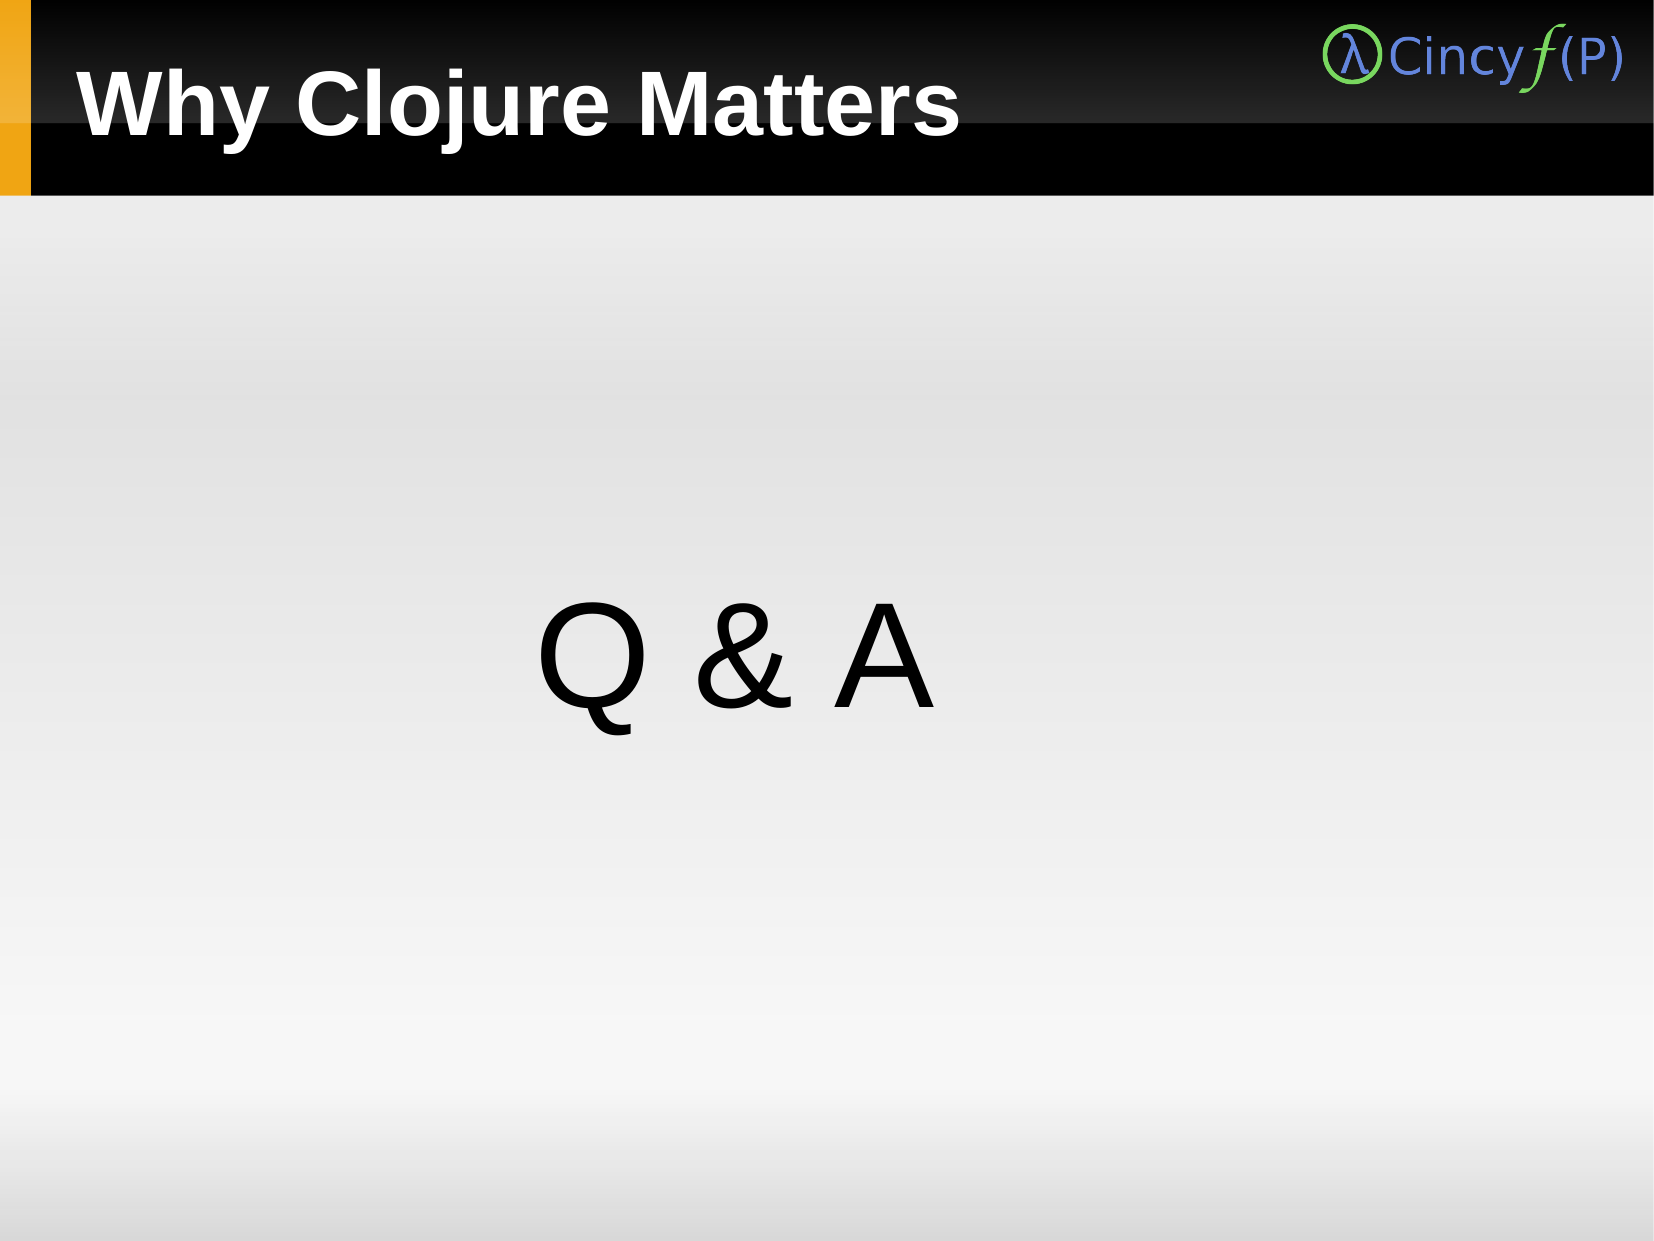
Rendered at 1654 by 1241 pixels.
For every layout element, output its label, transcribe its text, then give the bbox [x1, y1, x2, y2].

picture [0, 0, 1654, 1241]
list Q & A [82, 231, 1388, 1036]
title Why Clojure Matters [76, 0, 1565, 208]
